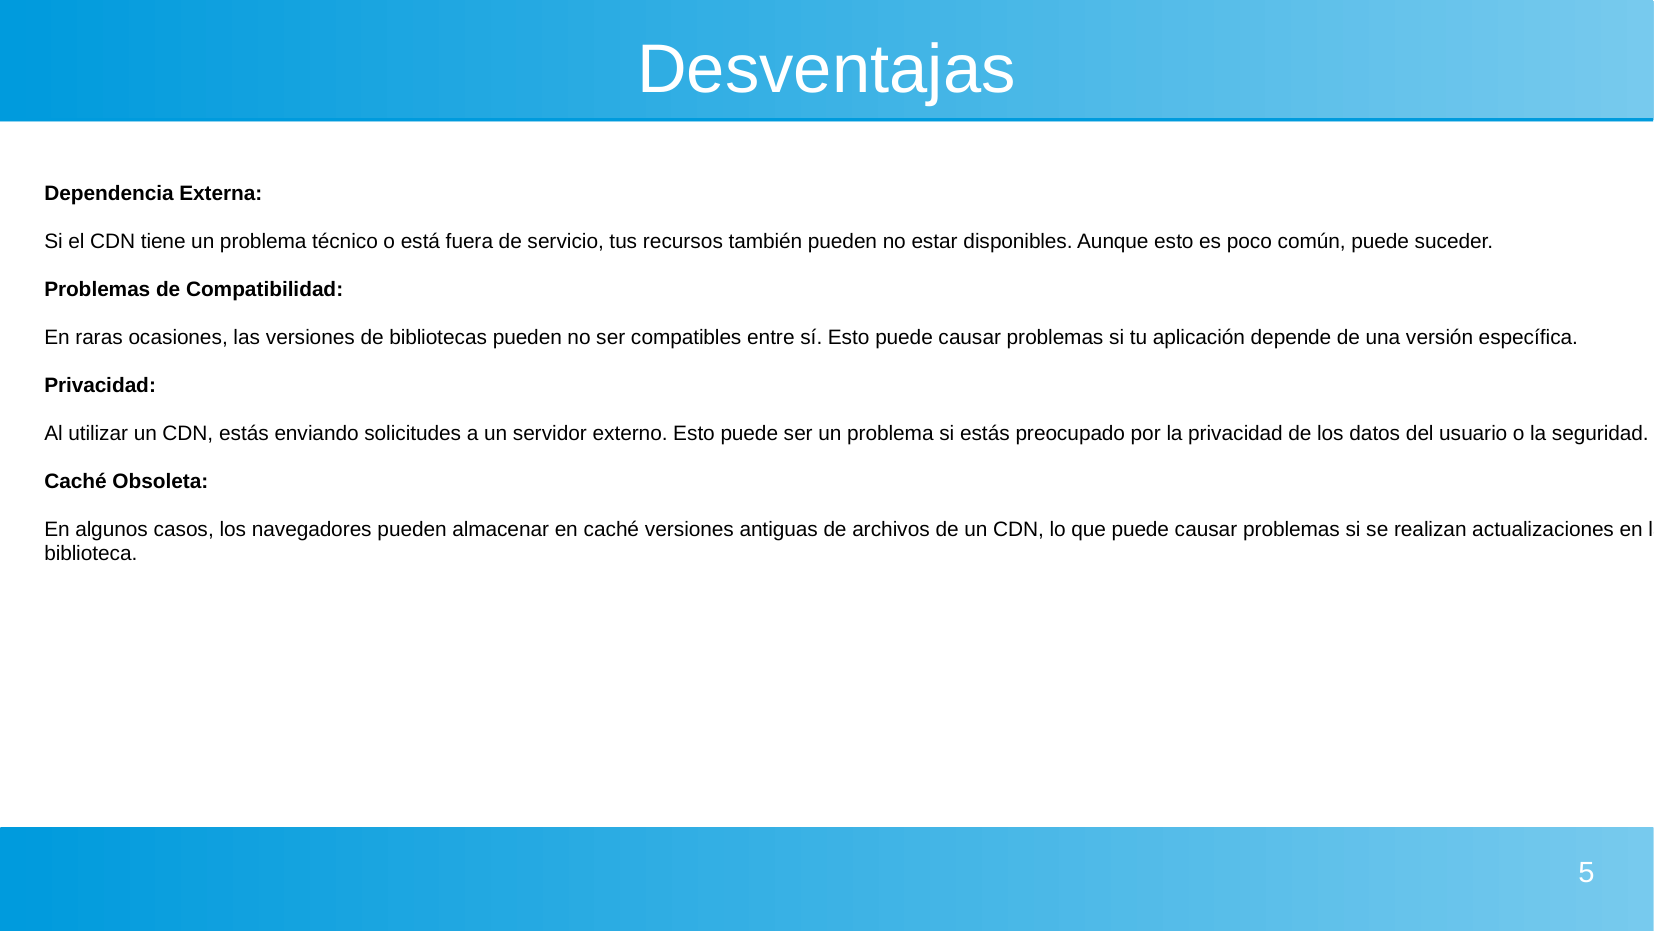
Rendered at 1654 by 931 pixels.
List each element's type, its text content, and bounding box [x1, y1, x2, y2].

title Desventajas [59, 29, 1595, 108]
text_box Dependencia Externa: Si el CDN tiene un problema técnico o está fuera de servicio, tus recursos también pueden no estar disponibles. Aunque esto es poco común, puede suceder. Problemas de Compatibilidad: En raras ocasiones, las versiones de bibliotecas pueden no ser compatibles entre sí. Esto puede causar problemas si tu aplicación depende de una versión específica. Privacidad: Al utilizar un CDN, estás enviando solicitudes a un servidor externo. Esto puede ser un problema si estás preocupado por la privacidad de los datos del usuario o la seguridad. Caché Obsoleta: En algunos casos, los navegadores pueden almacenar en caché versiones antiguas de archivos de un CDN, lo que puede causar problemas si se realizan actualizaciones en la biblioteca. [29, 174, 1654, 621]
